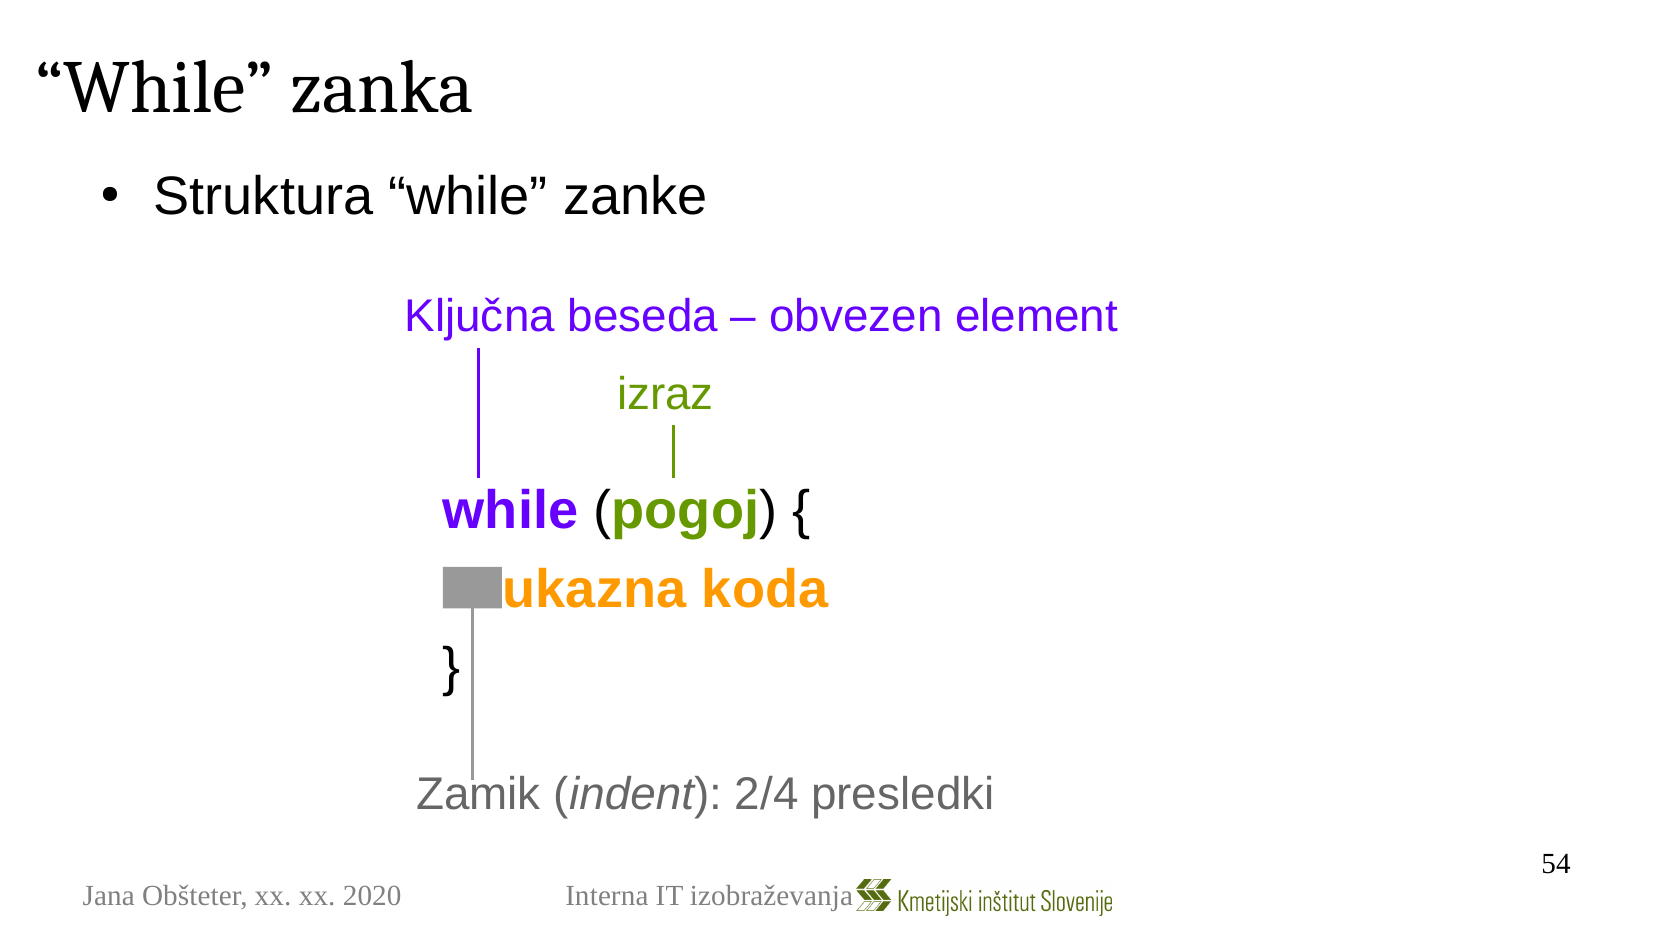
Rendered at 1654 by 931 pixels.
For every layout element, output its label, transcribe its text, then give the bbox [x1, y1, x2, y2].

text_box Ključna beseda – obvezen element [389, 282, 1193, 349]
list Struktura “while” zanke while (pogoj) { ukazna koda } [82, 165, 1642, 827]
title “While” zanka [35, 21, 1524, 154]
picture [856, 879, 1112, 916]
text_box [442, 566, 502, 609]
text_box Zamik (indent): 2/4 presledki [401, 760, 1205, 827]
text_box izraz [602, 360, 1004, 478]
